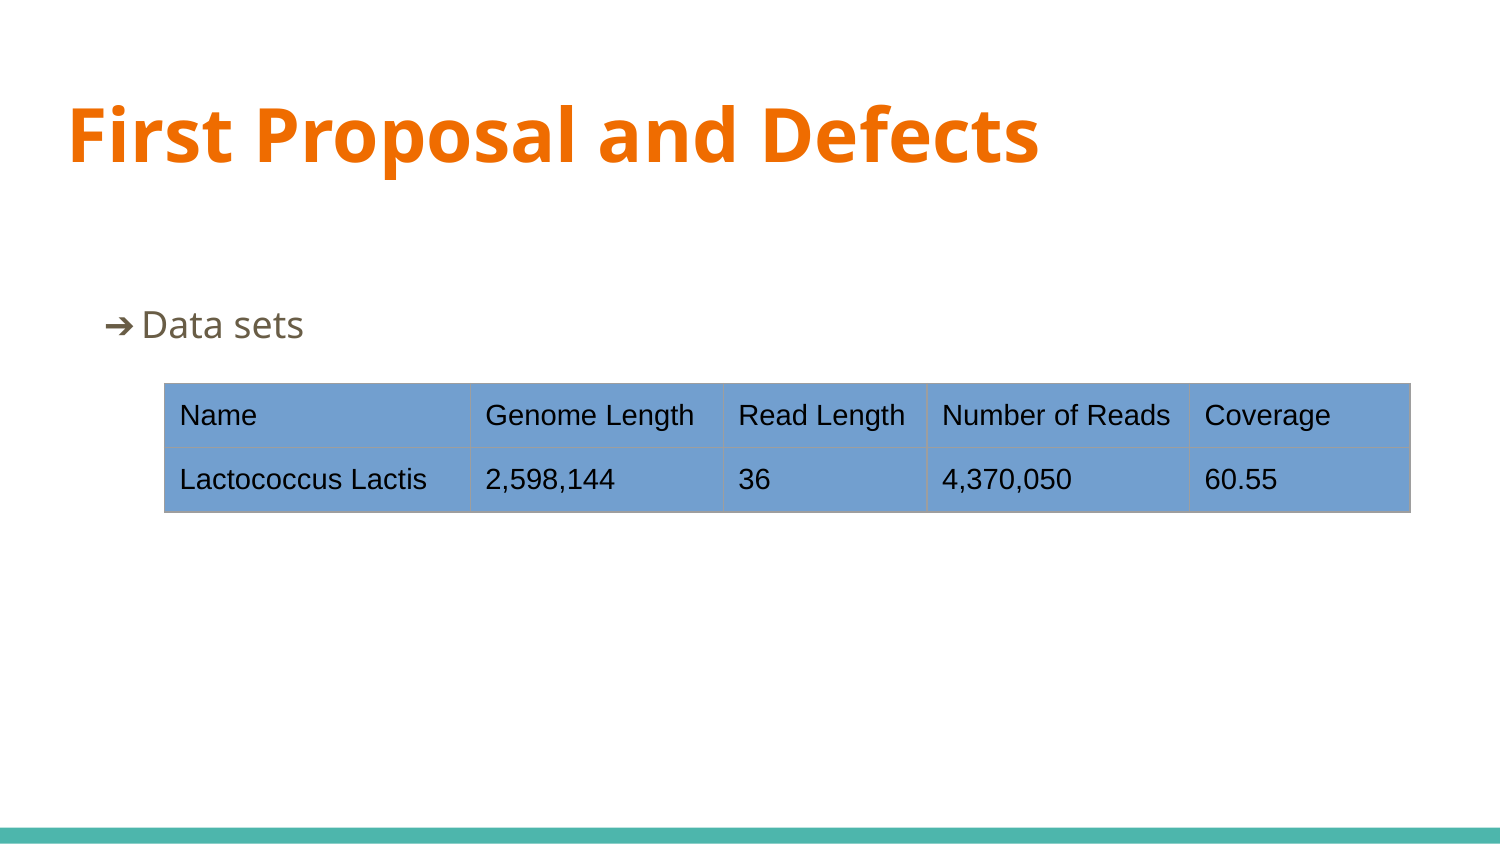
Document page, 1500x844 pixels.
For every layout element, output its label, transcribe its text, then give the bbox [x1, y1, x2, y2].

table_header Read Length [724, 384, 926, 447]
table_header Number of Reads [928, 384, 1189, 447]
table_header Coverage [1190, 384, 1409, 447]
table_header Genome Length [471, 384, 723, 447]
table_header Name [165, 384, 470, 447]
list Data sets [51, 207, 1449, 750]
table_cell Lactococcus Lactis [165, 448, 470, 511]
table_cell 4,370,050 [928, 448, 1189, 511]
table_cell 60.55 [1190, 448, 1409, 511]
table_cell 2,598,144 [471, 448, 723, 511]
title First Proposal and Defects [51, 72, 1449, 189]
table_cell 36 [724, 448, 926, 511]
